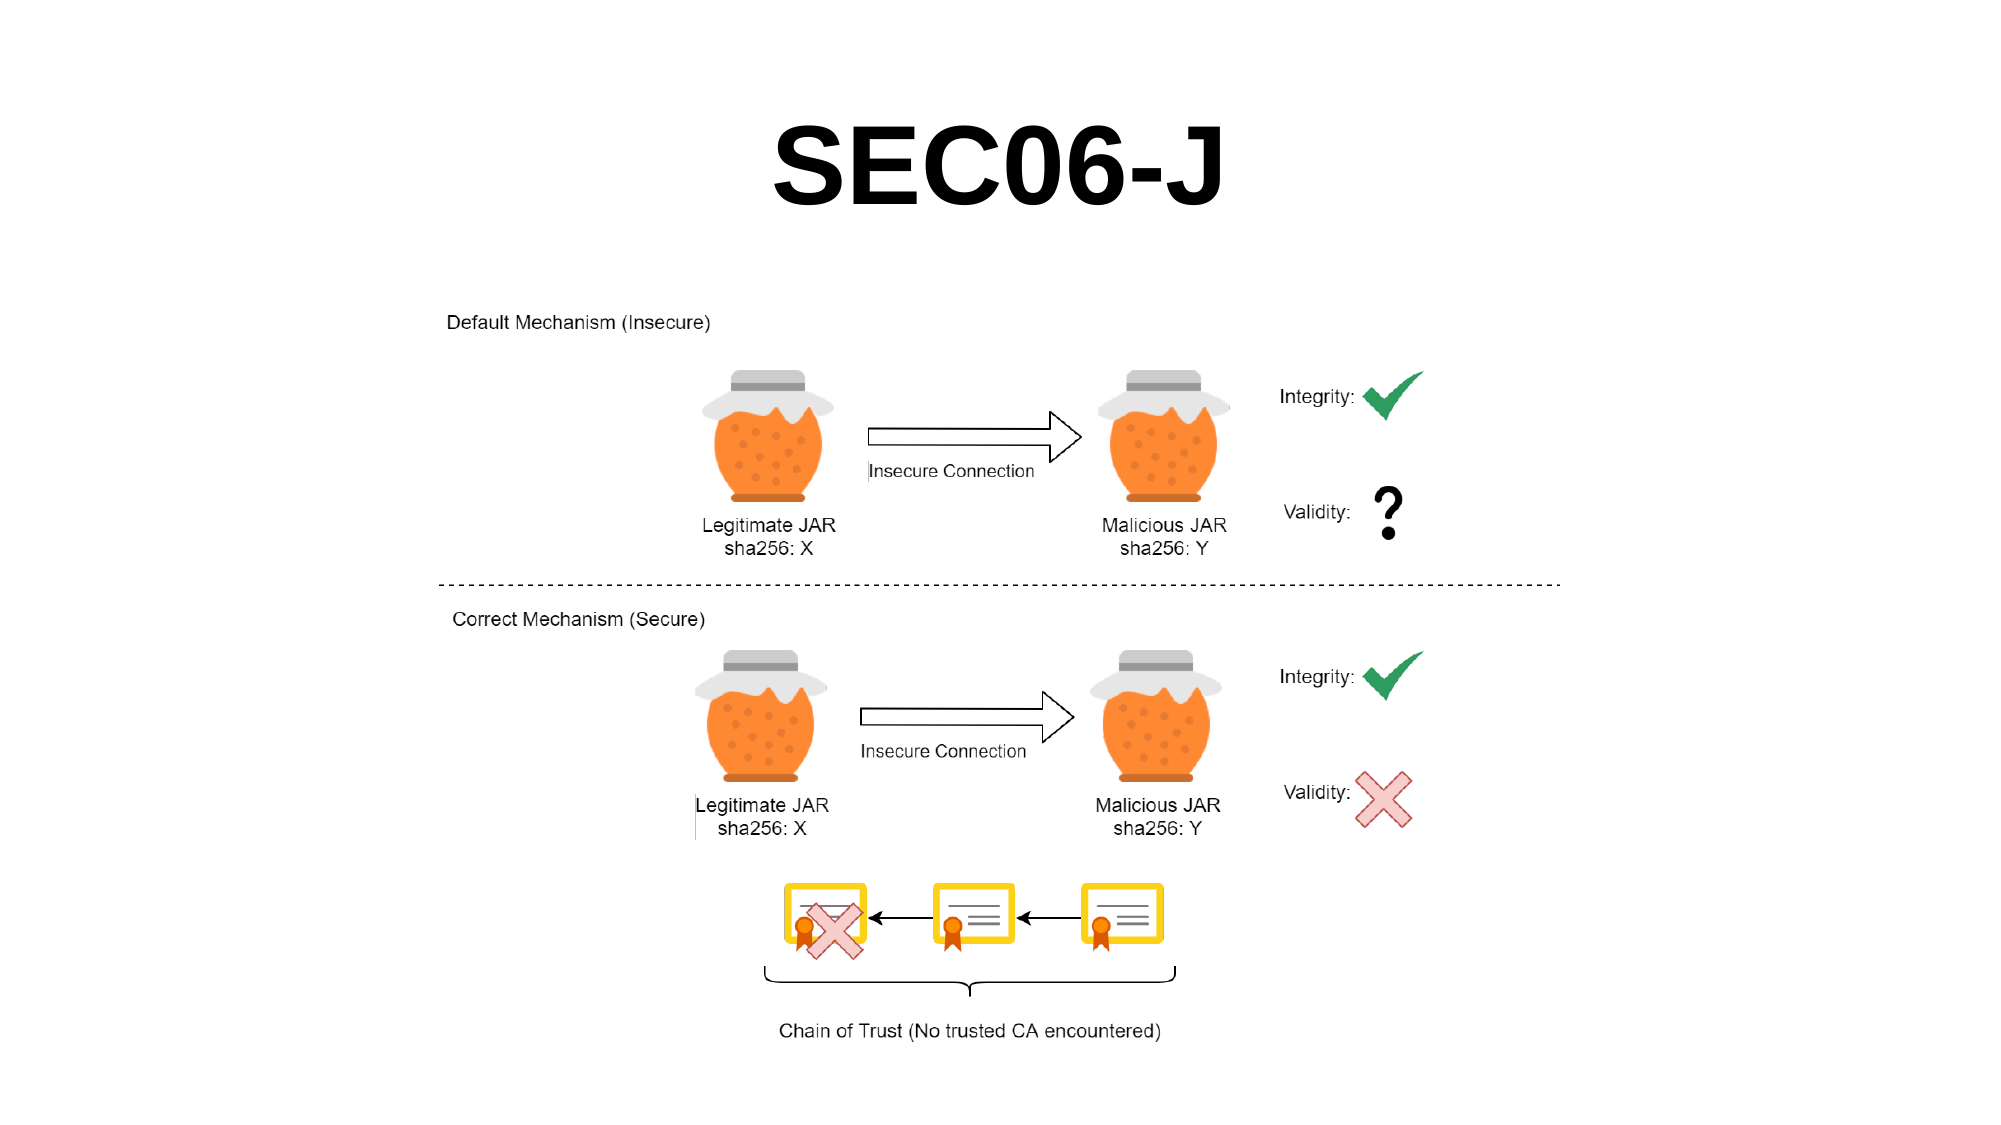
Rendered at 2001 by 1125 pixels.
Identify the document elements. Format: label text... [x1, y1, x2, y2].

picture [438, 304, 1562, 1048]
text_box SEC06-J [137, 59, 1863, 278]
